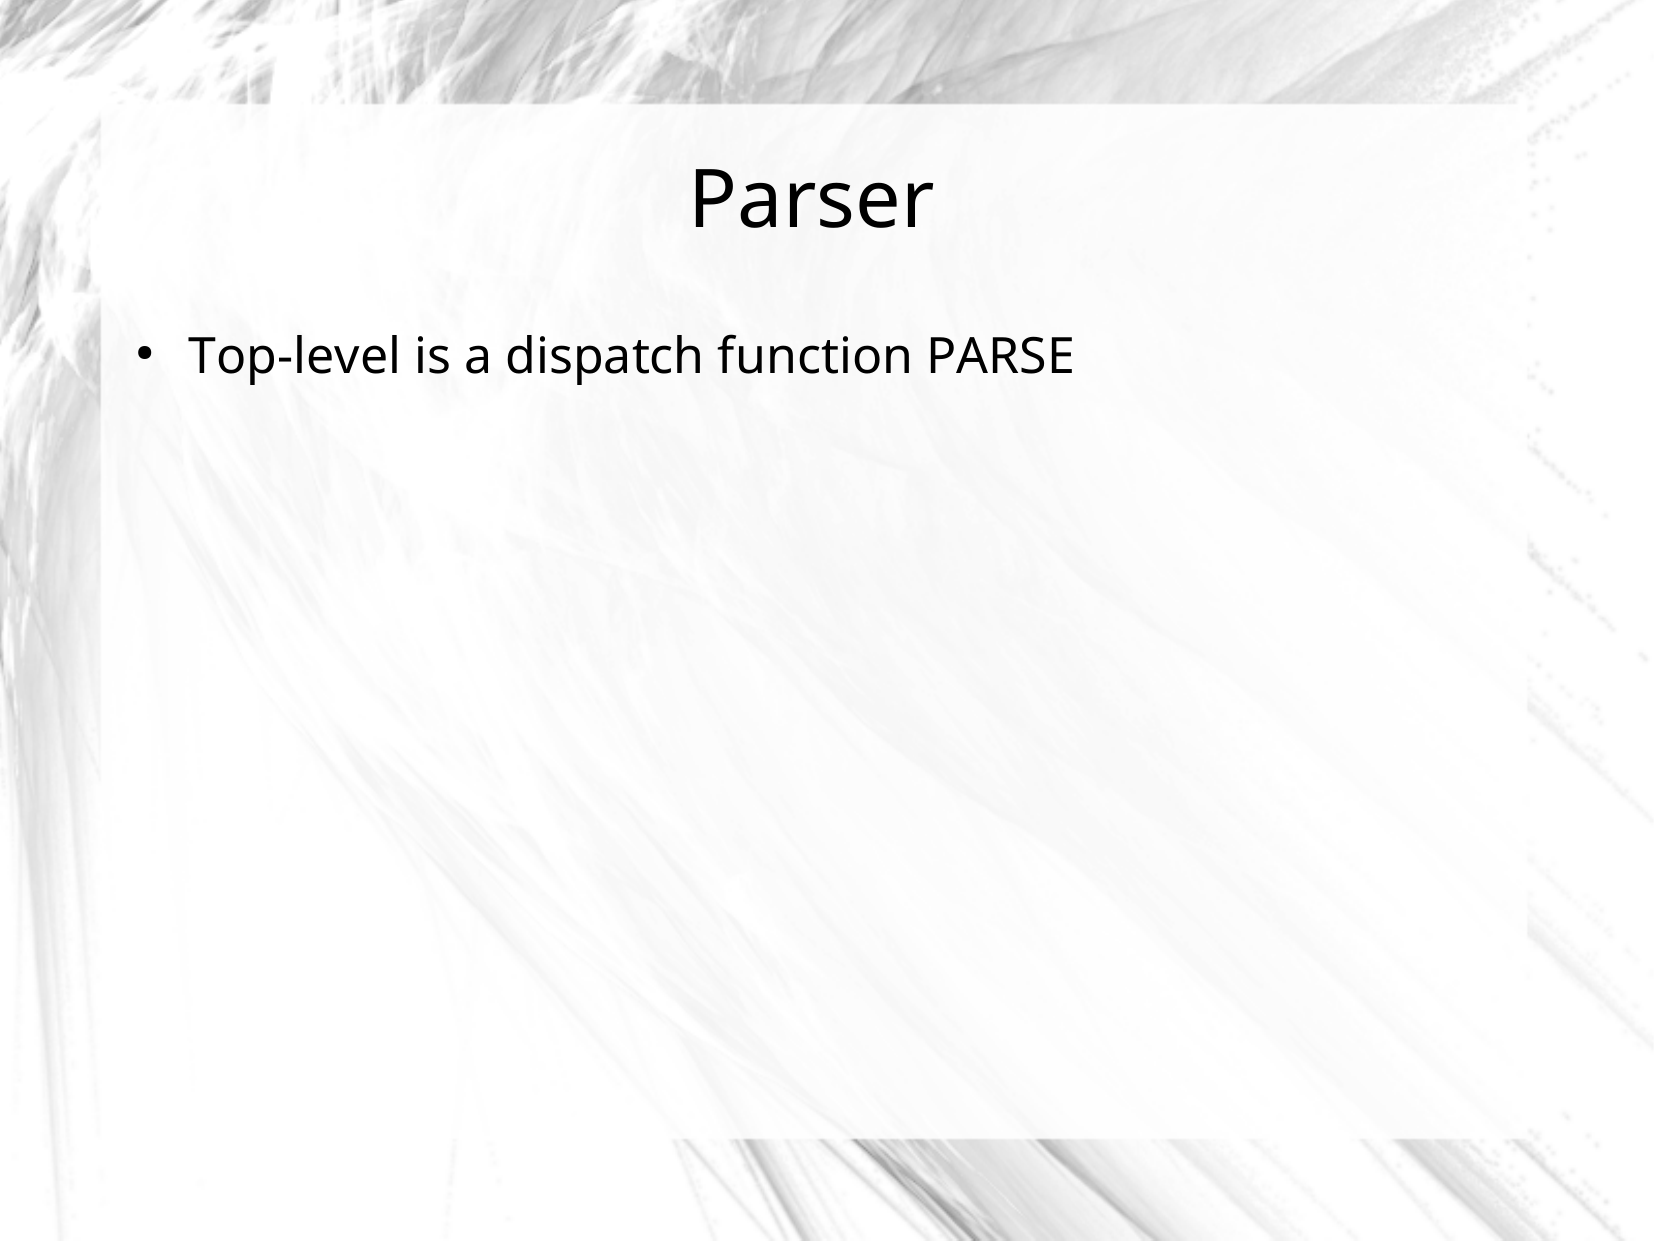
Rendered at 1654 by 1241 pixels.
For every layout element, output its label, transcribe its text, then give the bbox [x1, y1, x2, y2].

list Top-level is a dispatch function PARSE [118, 319, 1571, 1040]
title Parser [118, 112, 1506, 281]
picture [0, 0, 1654, 1241]
